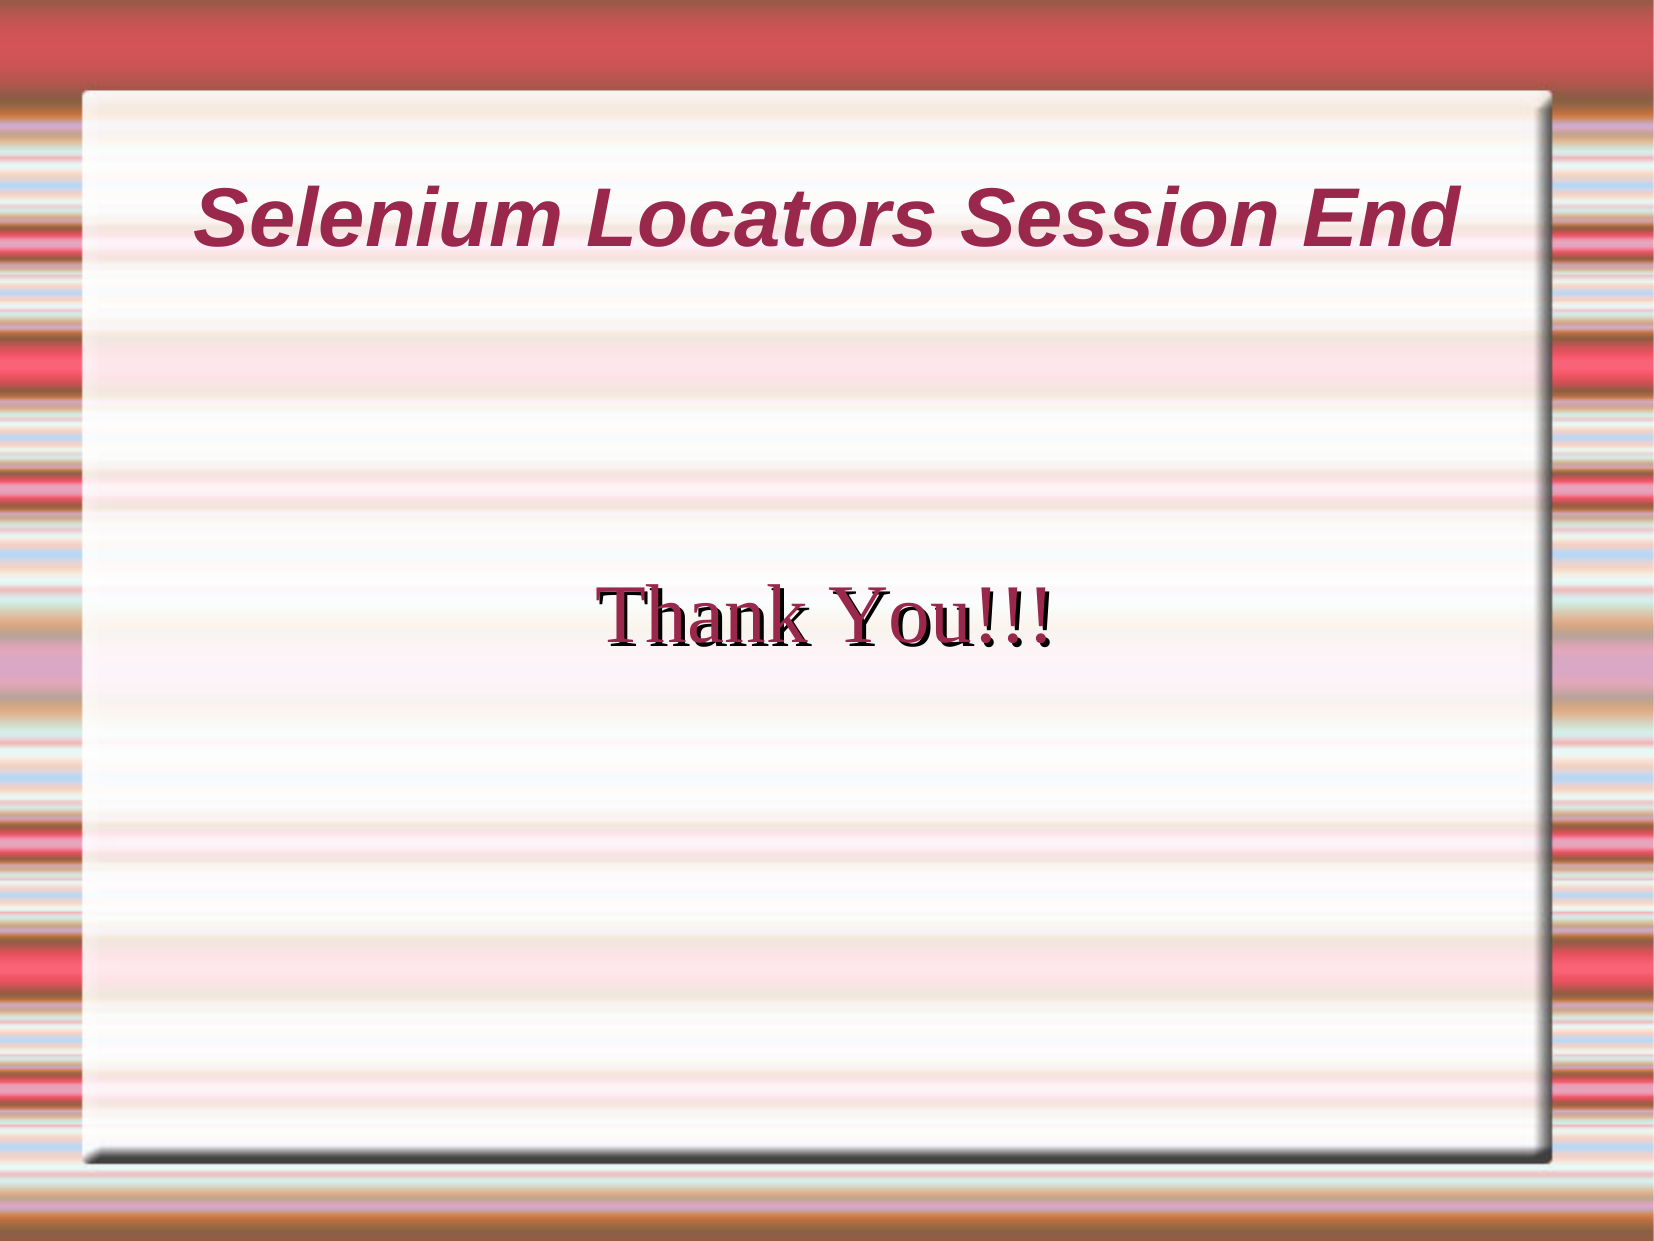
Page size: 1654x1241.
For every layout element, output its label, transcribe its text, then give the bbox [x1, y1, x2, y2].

title Selenium Locators Session End [121, 114, 1534, 322]
picture [0, 0, 1654, 1241]
subtitle Thank You!!! [134, 350, 1516, 957]
